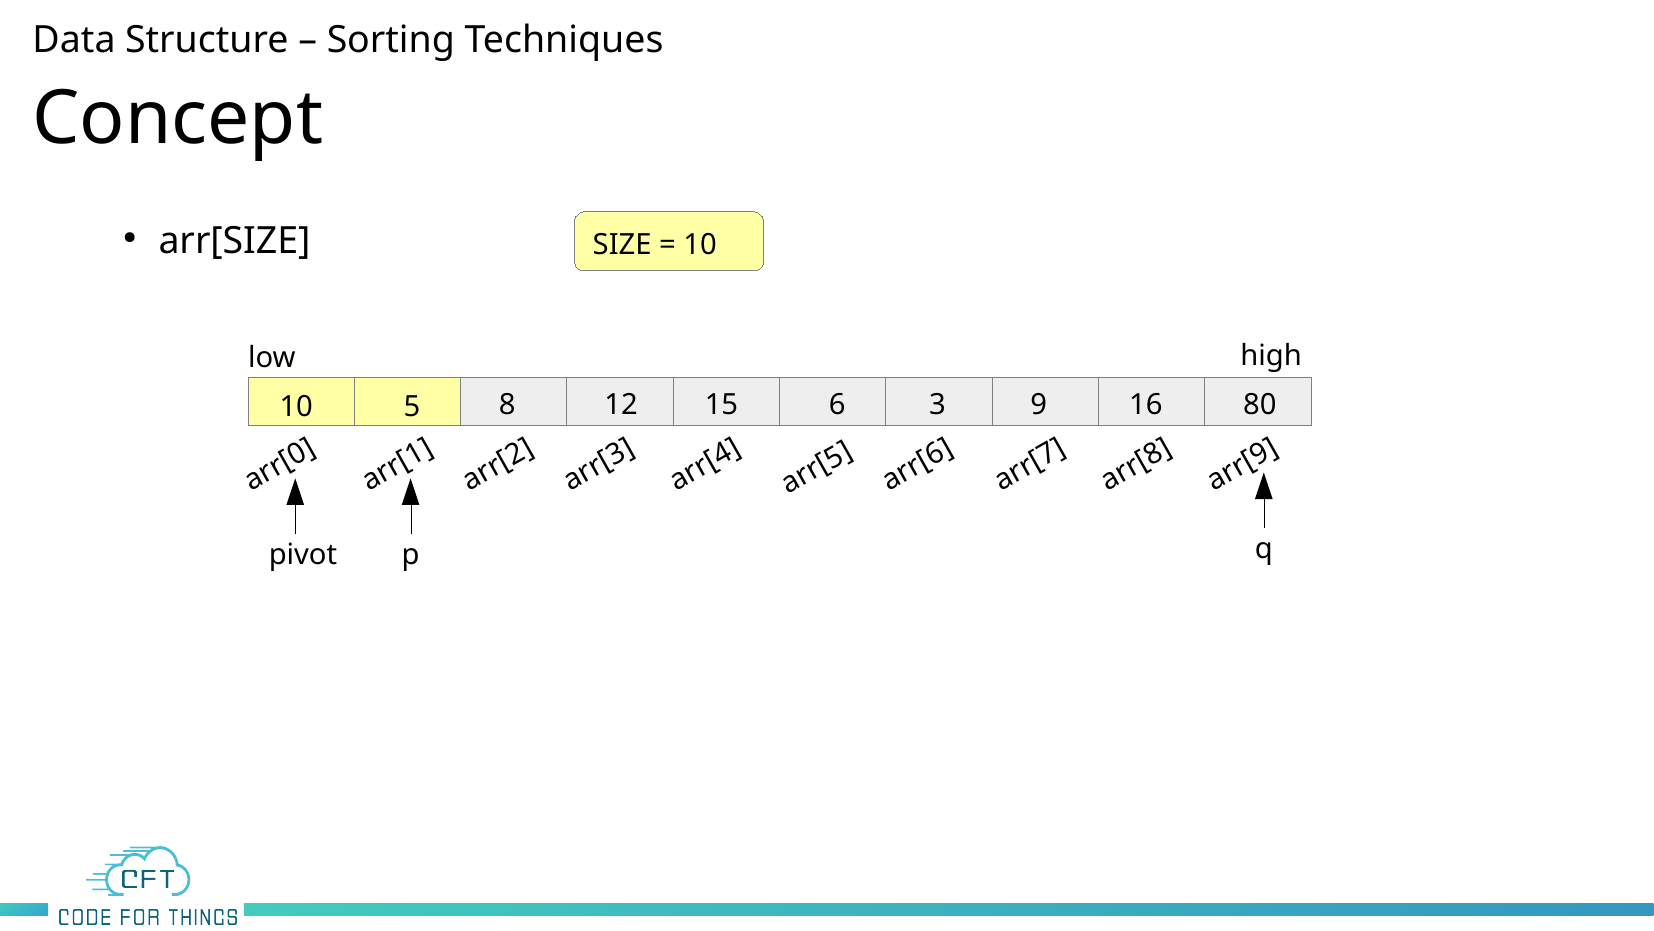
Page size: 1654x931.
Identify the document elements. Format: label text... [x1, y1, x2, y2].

text_box arr[SIZE] [108, 205, 353, 272]
text_box low [233, 328, 337, 378]
text_box arr[8] [1079, 401, 1213, 517]
text_box 80 [1228, 377, 1296, 426]
text_box [1182, 377, 1228, 426]
text_box 15 [690, 376, 762, 426]
text_box [332, 377, 388, 426]
text_box q [1240, 519, 1289, 569]
text_box [248, 378, 264, 426]
text_box 10 [264, 378, 332, 428]
text_box 16 [1114, 376, 1182, 426]
text_box 12 [589, 376, 657, 426]
text_box arr[0] [218, 426, 360, 517]
title Data Structure – Sorting Techniques Concept [32, 12, 1184, 166]
text_box [963, 377, 1015, 426]
text_box [762, 377, 814, 426]
text_box [551, 377, 589, 426]
text_box arr[5] [756, 404, 898, 520]
text_box [1296, 377, 1312, 426]
text_box arr[9] [1181, 405, 1323, 517]
text_box arr[2] [437, 404, 574, 517]
text_box arr[7] [971, 404, 1111, 517]
text_box 8 [484, 376, 551, 426]
text_box arr[6] [863, 401, 999, 517]
text_box arr[1] [336, 423, 473, 517]
text_box [438, 377, 484, 426]
text_box arr[4] [647, 411, 786, 517]
text_box high [1225, 327, 1329, 377]
text_box [863, 377, 914, 426]
text_box 9 [1015, 376, 1083, 426]
text_box pivot [253, 525, 358, 575]
text_box arr[3] [537, 413, 680, 517]
text_box 5 [388, 377, 438, 428]
picture [59, 846, 237, 925]
text_box SIZE = 10 [577, 215, 758, 265]
text_box 6 [814, 376, 863, 426]
text_box p [386, 525, 436, 575]
text_box [574, 211, 764, 271]
text_box [657, 377, 690, 426]
text_box [1083, 377, 1114, 426]
text_box 3 [914, 376, 963, 426]
